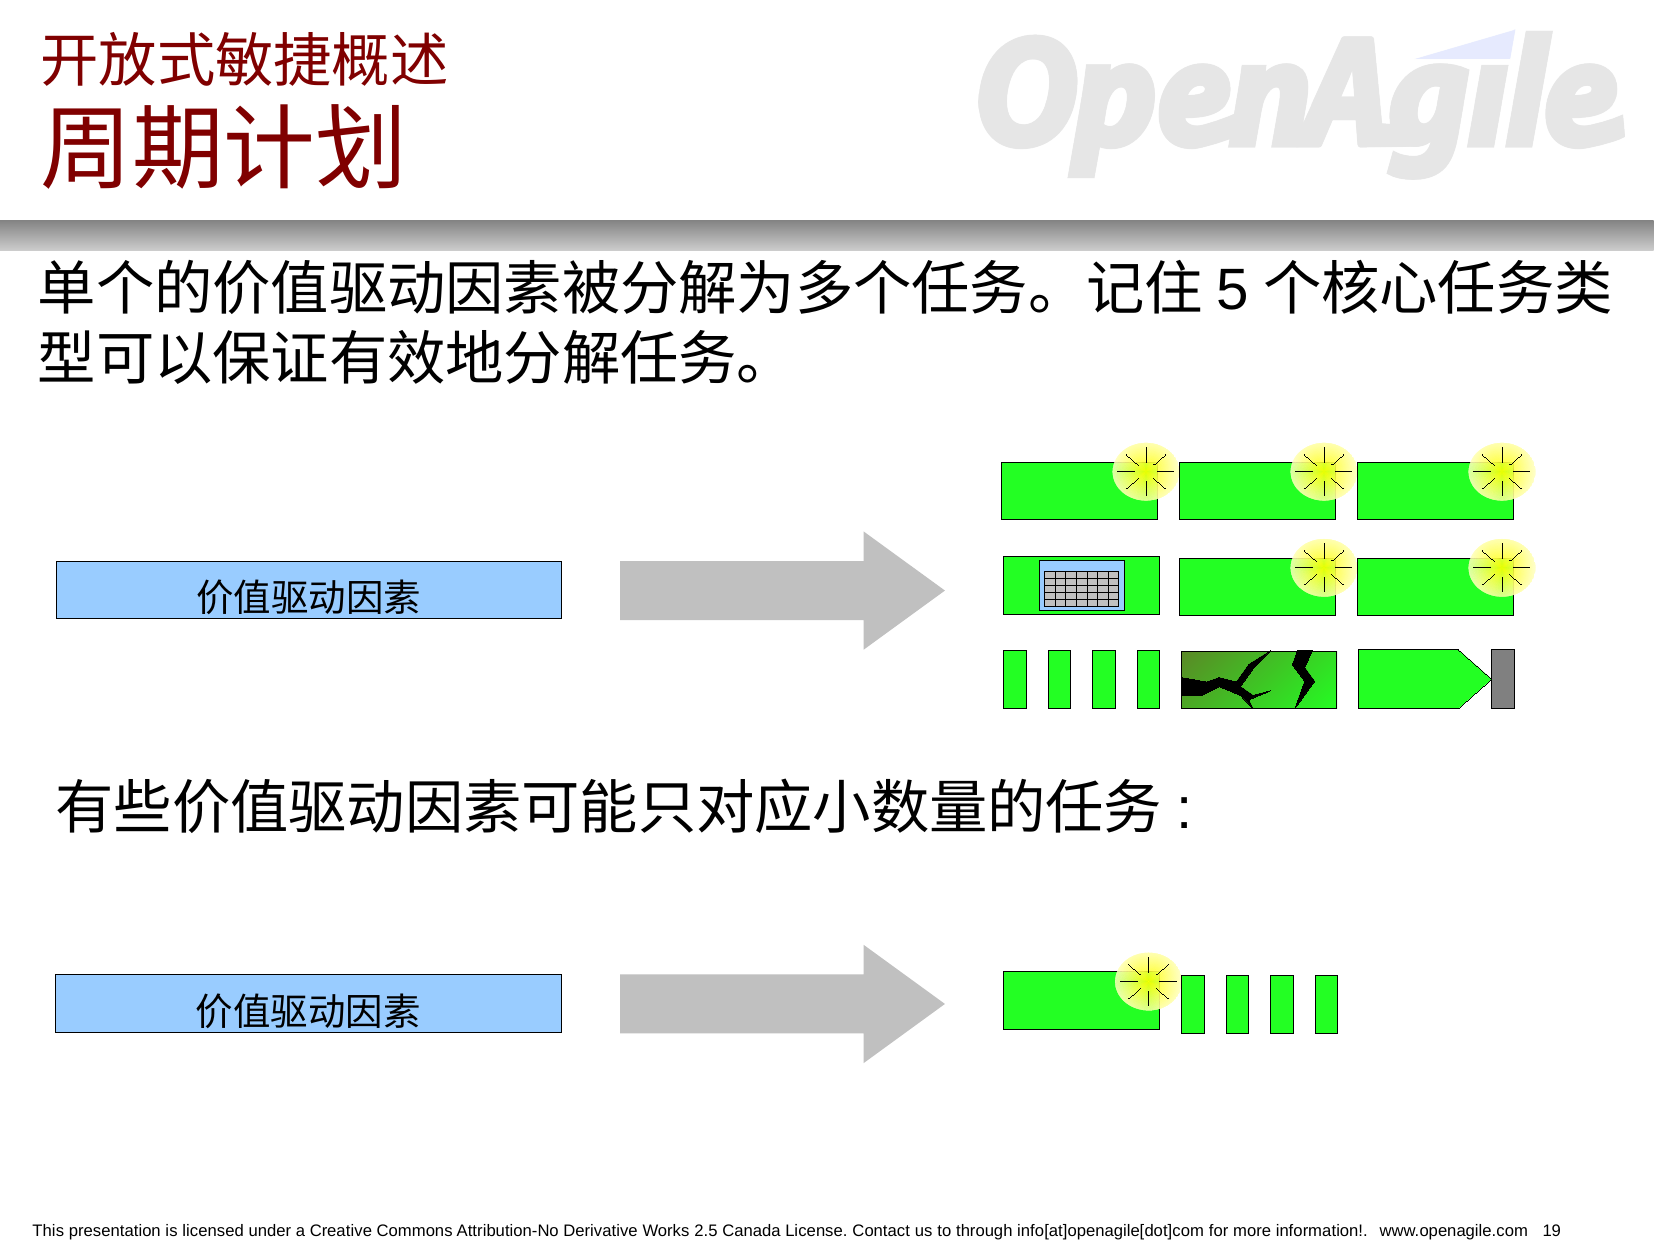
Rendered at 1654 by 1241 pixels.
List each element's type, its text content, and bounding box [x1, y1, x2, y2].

text_box [1179, 538, 1536, 616]
text_box [620, 944, 945, 1064]
text_box [1004, 952, 1204, 1034]
text_box [1004, 557, 1160, 614]
text_box [1271, 976, 1293, 1034]
text_box [1093, 651, 1115, 709]
text_box [1001, 442, 1536, 520]
text_box 价值驱动因素 [57, 561, 561, 619]
text_box 价值驱动因素 [55, 974, 561, 1032]
text_box [1004, 651, 1026, 709]
text_box [1358, 649, 1514, 709]
text_box [1315, 976, 1338, 1034]
text_box [1226, 976, 1249, 1034]
list 单个的价值驱动因素被分解为多个任务。记住5个核心任务类型可以保证有效地分解任务。 有些价值驱动因素可能只对应小数量的任务: [37, 251, 1654, 1177]
text_box [620, 531, 945, 650]
text_box [1048, 651, 1071, 709]
text_box [1181, 650, 1337, 709]
title 开放式敏捷概述 周期计划 [40, 26, 1654, 204]
text_box [1137, 651, 1160, 709]
